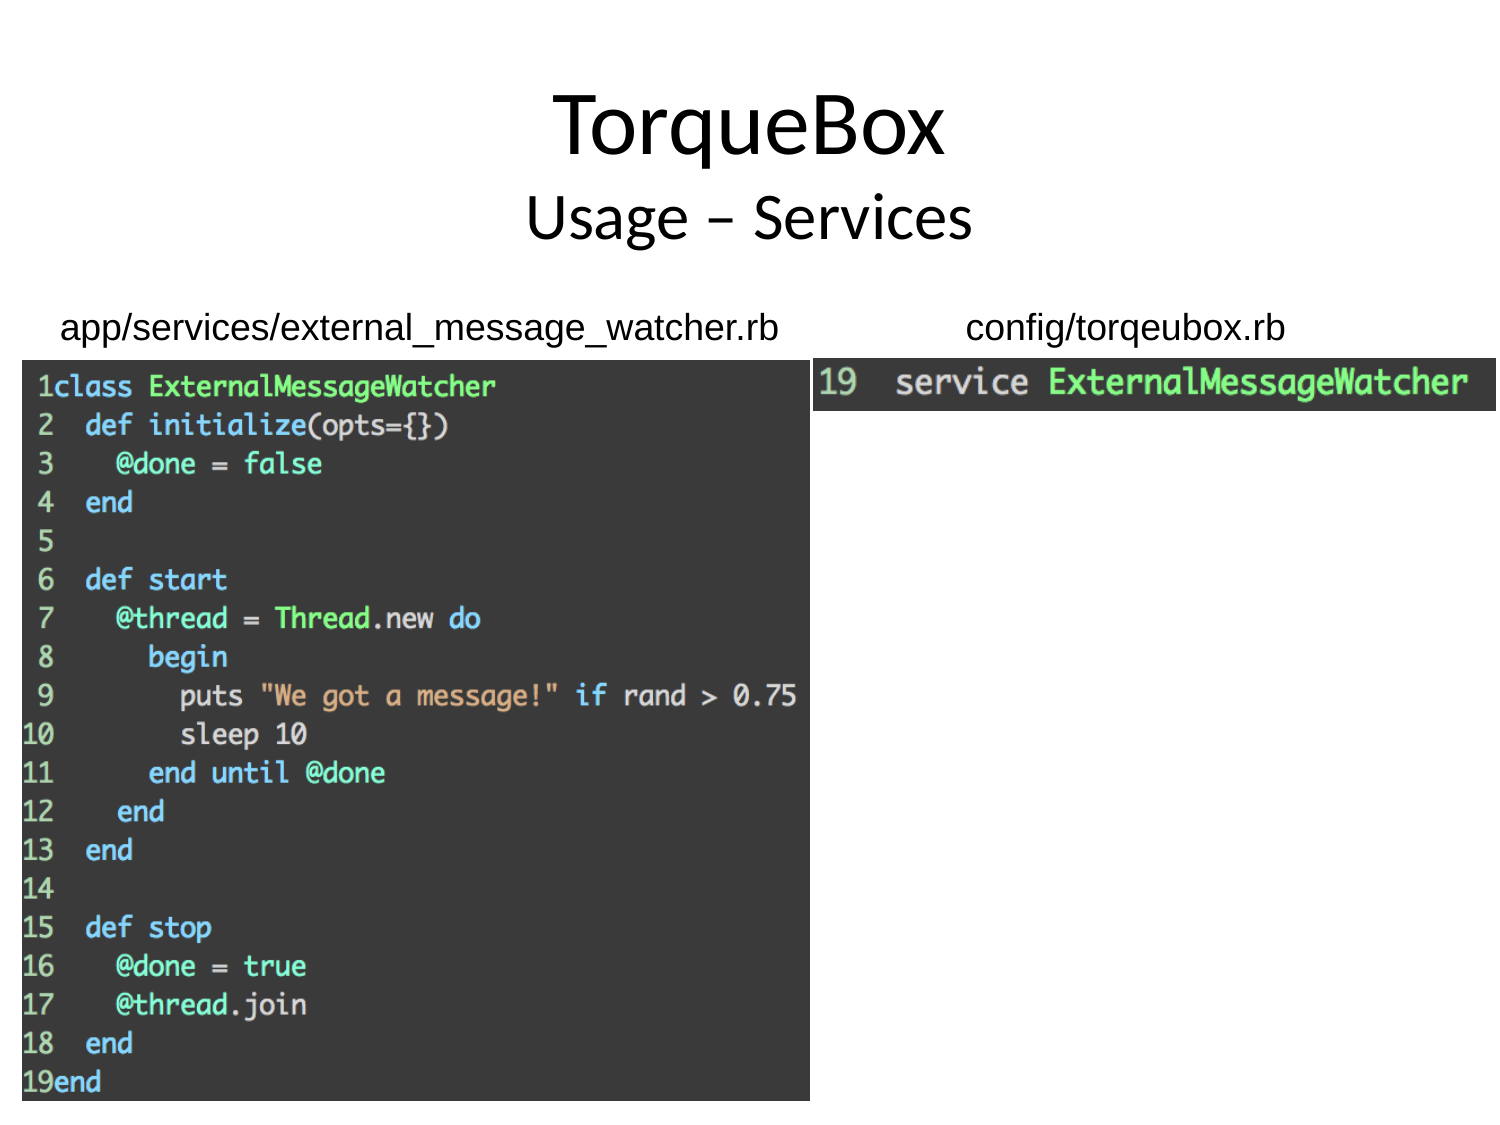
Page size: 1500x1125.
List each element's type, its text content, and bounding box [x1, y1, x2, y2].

text_box config/torqeubox.rb [950, 299, 1326, 356]
text_box app/services/external_message_watcher.rb [45, 299, 810, 356]
title TorqueBox Usage – Services [75, 45, 1425, 271]
picture [813, 358, 1496, 411]
picture [22, 360, 810, 1102]
